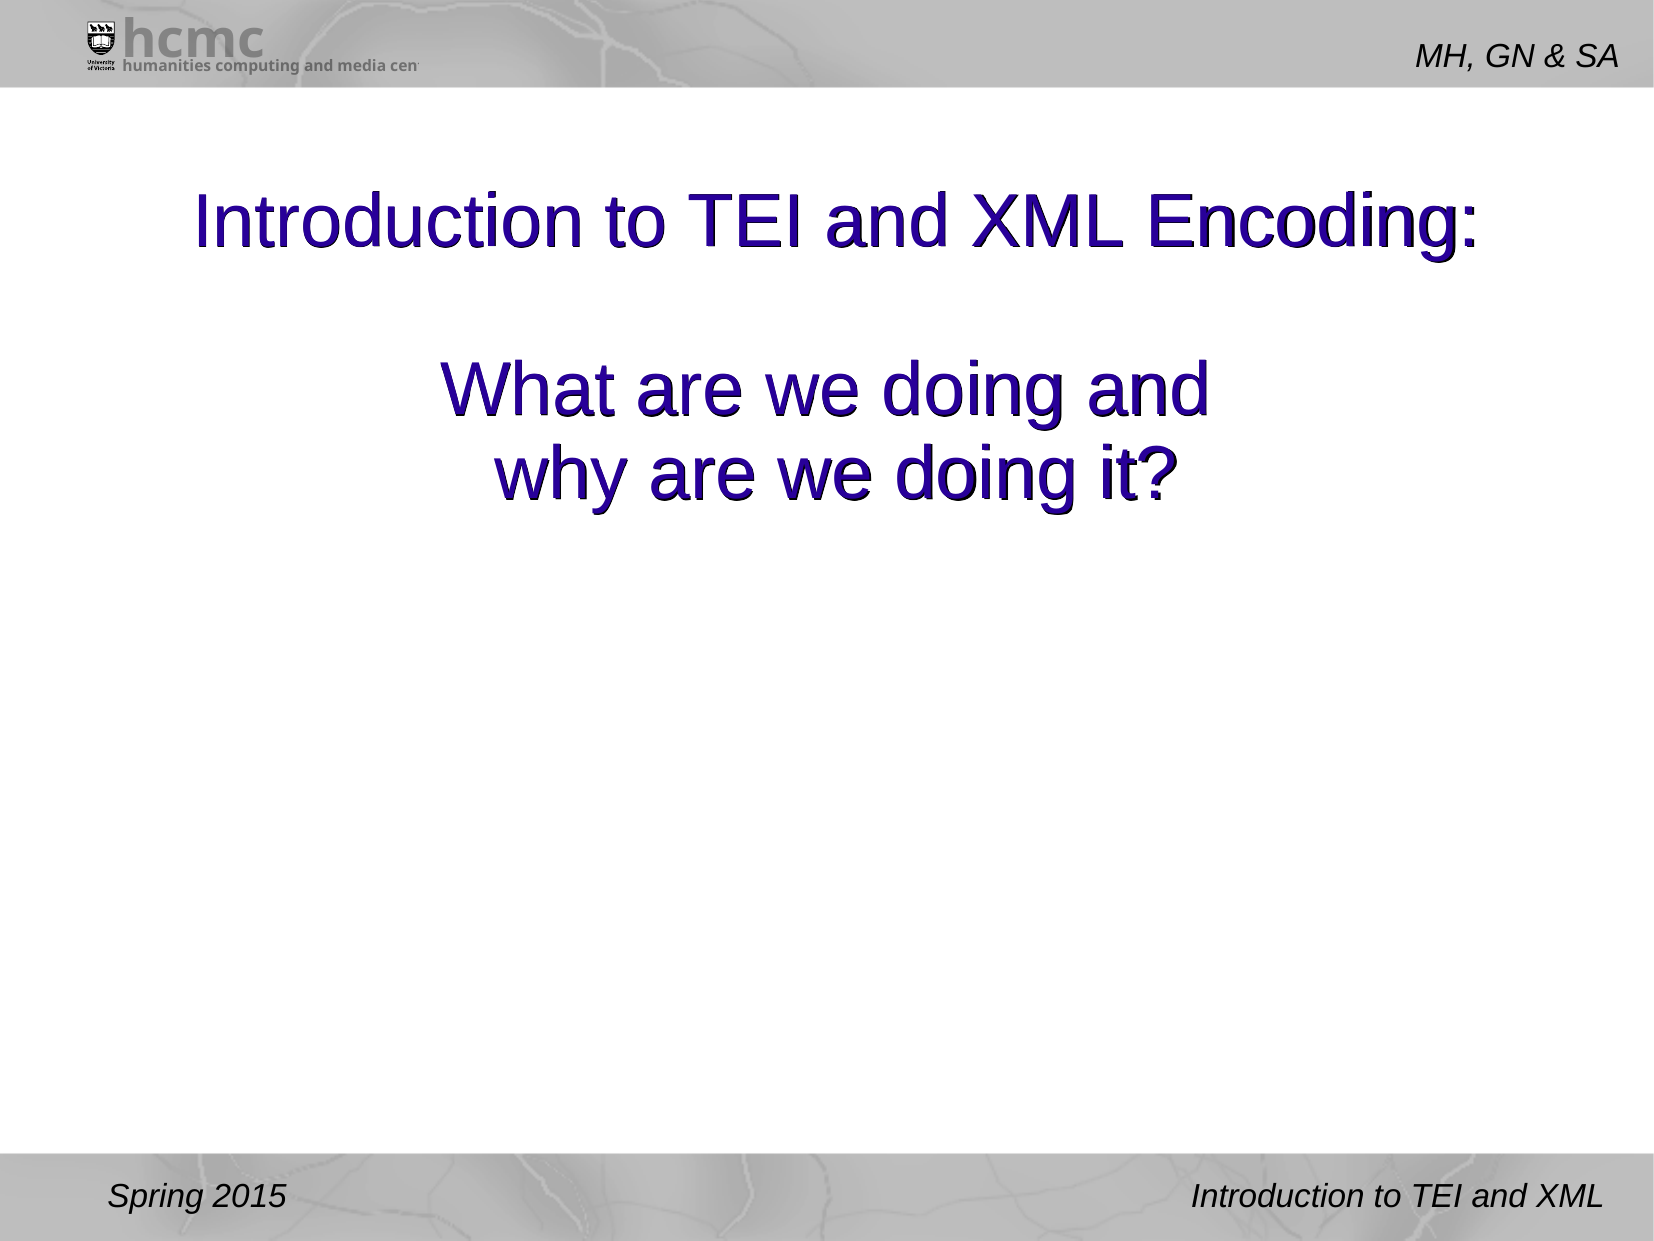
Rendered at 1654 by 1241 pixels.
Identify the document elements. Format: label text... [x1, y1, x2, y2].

title Introduction to TEI and XML Encoding: What are we doing and why are we doing it? [127, 178, 1546, 515]
picture [0, 0, 1654, 1241]
